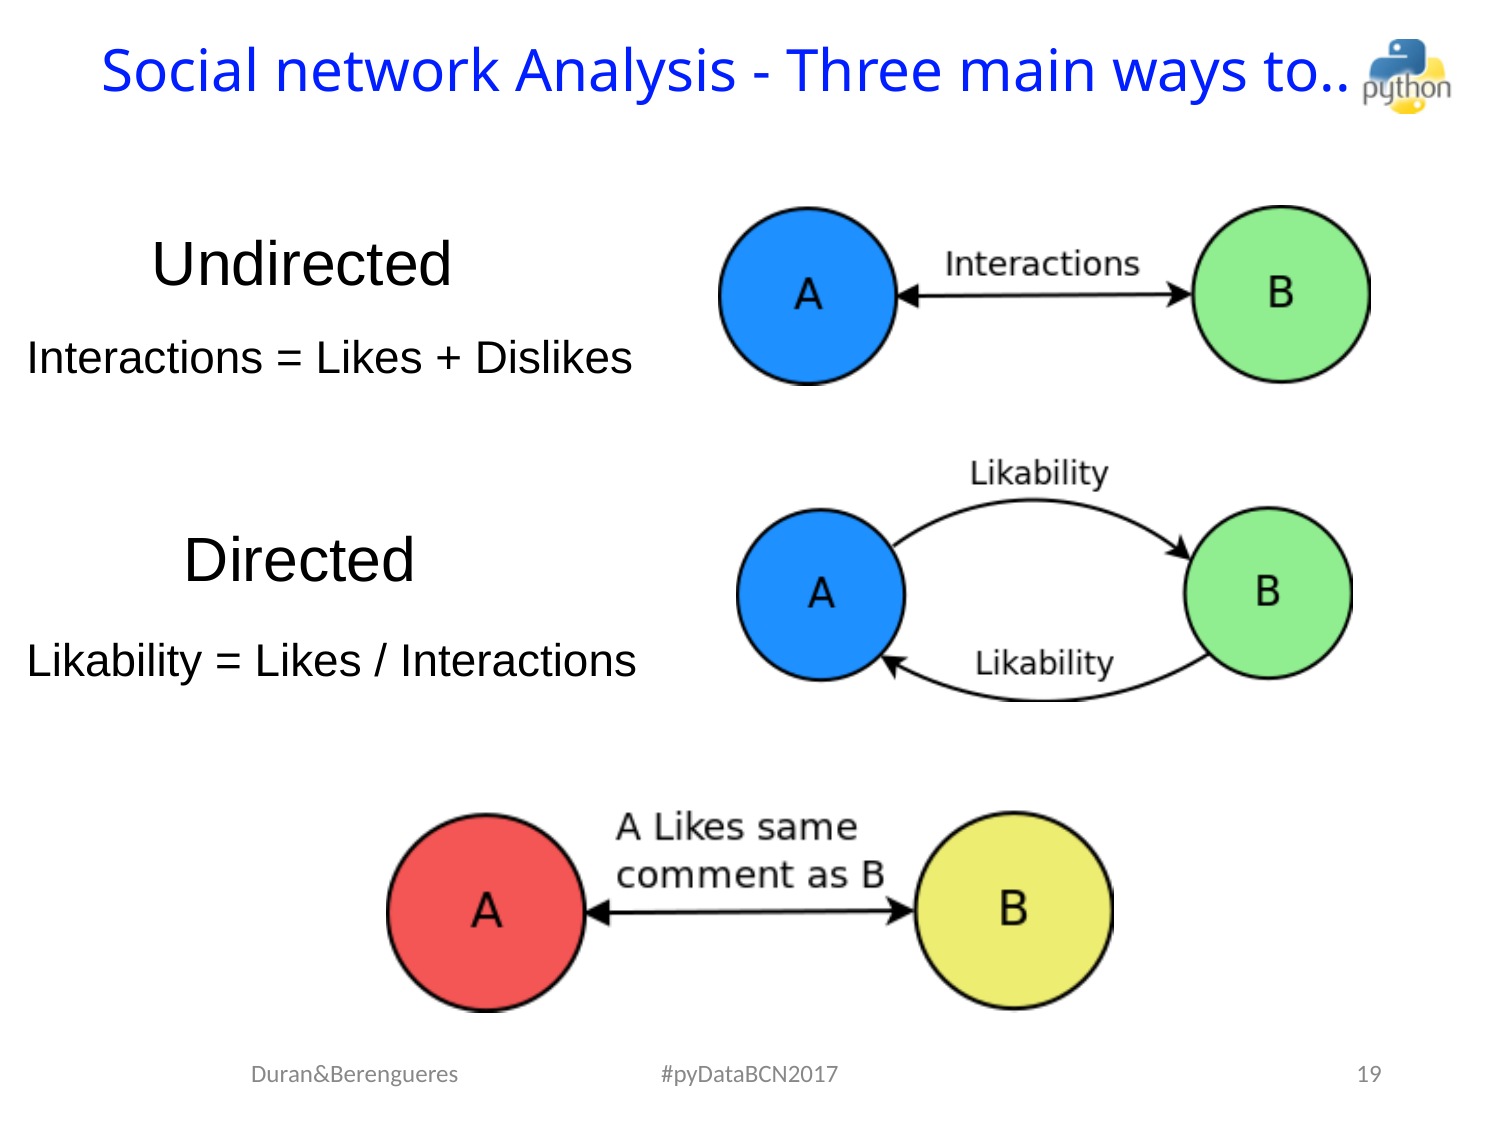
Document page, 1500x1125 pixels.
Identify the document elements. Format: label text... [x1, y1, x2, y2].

picture [386, 805, 1114, 1013]
text_box Interactions = Likes + Dislikes [11, 312, 664, 431]
text_box Undirected [136, 208, 475, 291]
title Social network Analysis - Three main ways to... [86, 32, 1425, 114]
picture [1352, 39, 1463, 114]
text_box Likability = Likes / Interactions [11, 615, 664, 718]
picture [718, 205, 1371, 386]
slide_number Duran&Berengueres [235, 1042, 496, 1103]
text_box Directed [168, 503, 507, 615]
slide_number <number> [1059, 1042, 1397, 1103]
picture [736, 454, 1353, 702]
footer #pyDataBCN2017 [496, 1042, 1004, 1103]
